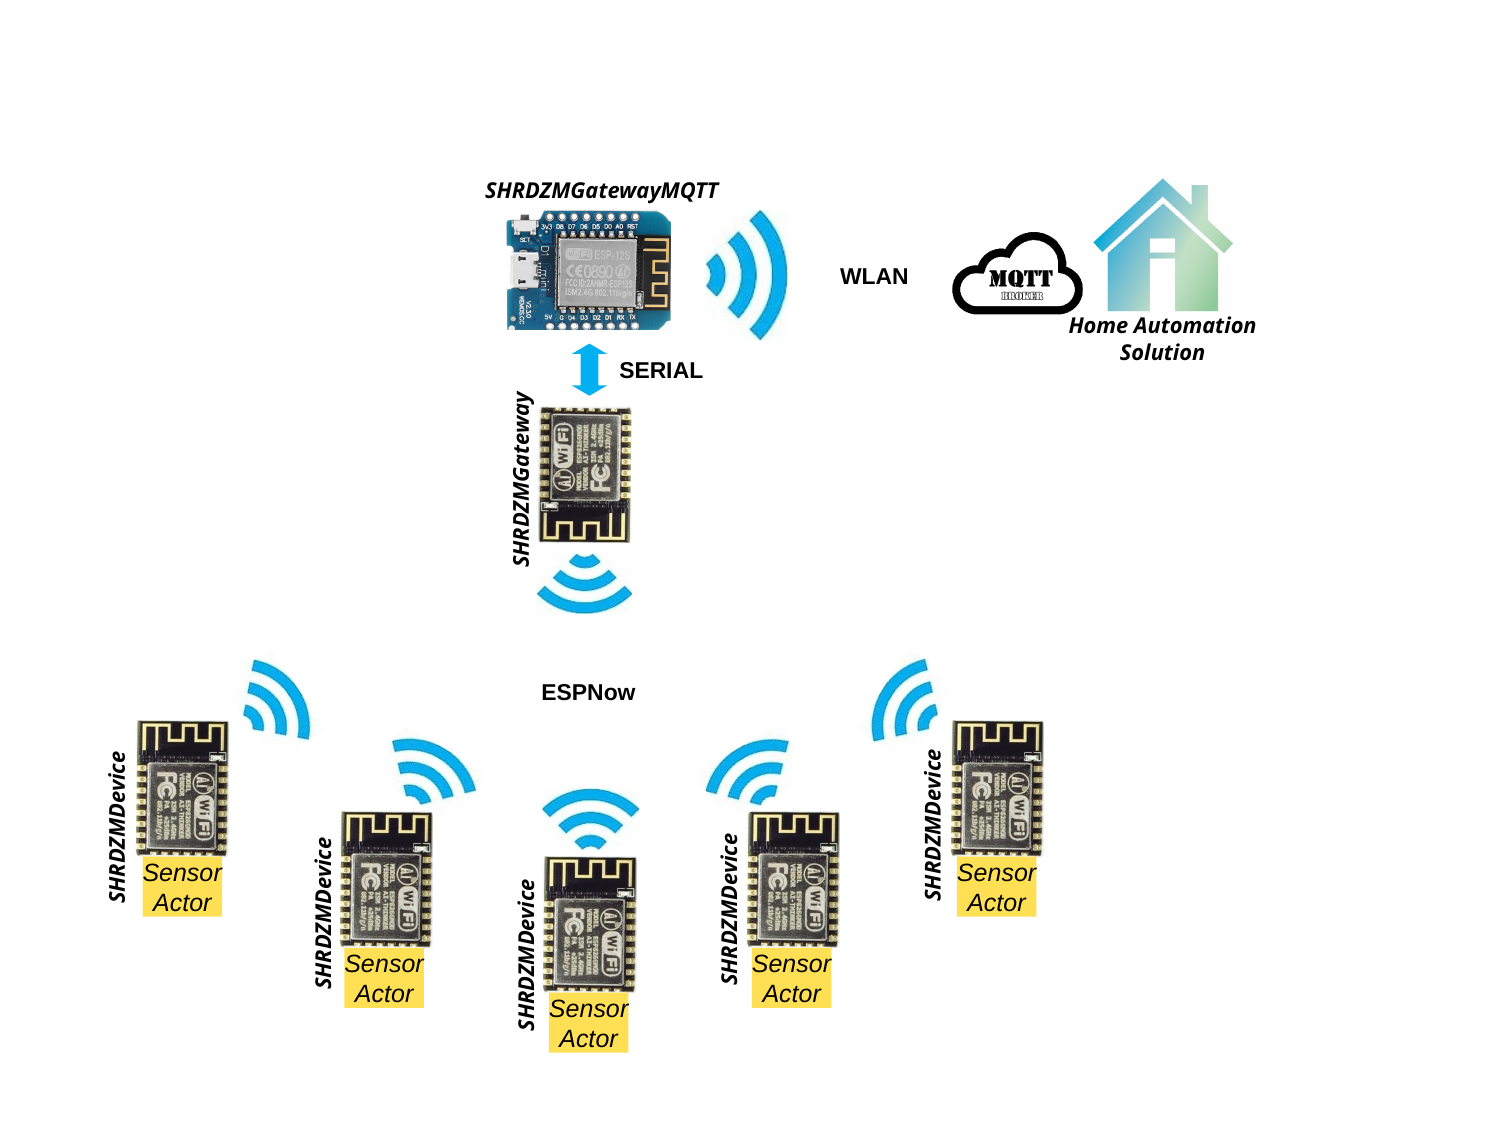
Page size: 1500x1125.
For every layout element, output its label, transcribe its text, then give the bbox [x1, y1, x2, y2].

picture [506, 210, 671, 330]
text_box SERIAL [619, 355, 704, 383]
text_box Sensor Actor [956, 856, 1037, 917]
text_box Sensor Actor [548, 992, 629, 1053]
picture [950, 720, 1044, 857]
picture [542, 788, 640, 850]
picture [1092, 177, 1234, 312]
text_box Sensor Actor [344, 947, 424, 1008]
text_box SHRDZMDevice [309, 837, 336, 990]
text_box ESPNow [541, 677, 636, 706]
picture [695, 723, 840, 948]
picture [538, 406, 632, 543]
text_box SHRDZMDevice [512, 878, 539, 1032]
text_box SHRDZMGatewayMQTT [485, 176, 719, 203]
text_box SHRDZMGateway [507, 391, 534, 568]
text_box Sensor Actor [751, 947, 832, 1008]
text_box SHRDZMDevice [102, 751, 130, 904]
text_box SHRDZMDevice [918, 748, 945, 902]
picture [950, 231, 1085, 316]
picture [339, 723, 487, 948]
picture [536, 553, 632, 615]
text_box Sensor Actor [142, 856, 223, 917]
picture [135, 720, 229, 857]
text_box SHRDZMDevice [715, 833, 742, 986]
picture [542, 856, 637, 993]
picture [705, 210, 788, 342]
text_box [571, 343, 608, 396]
picture [856, 647, 960, 763]
picture [220, 648, 326, 763]
text_box Home Automation Solution [1068, 312, 1258, 365]
text_box WLAN [840, 261, 909, 290]
